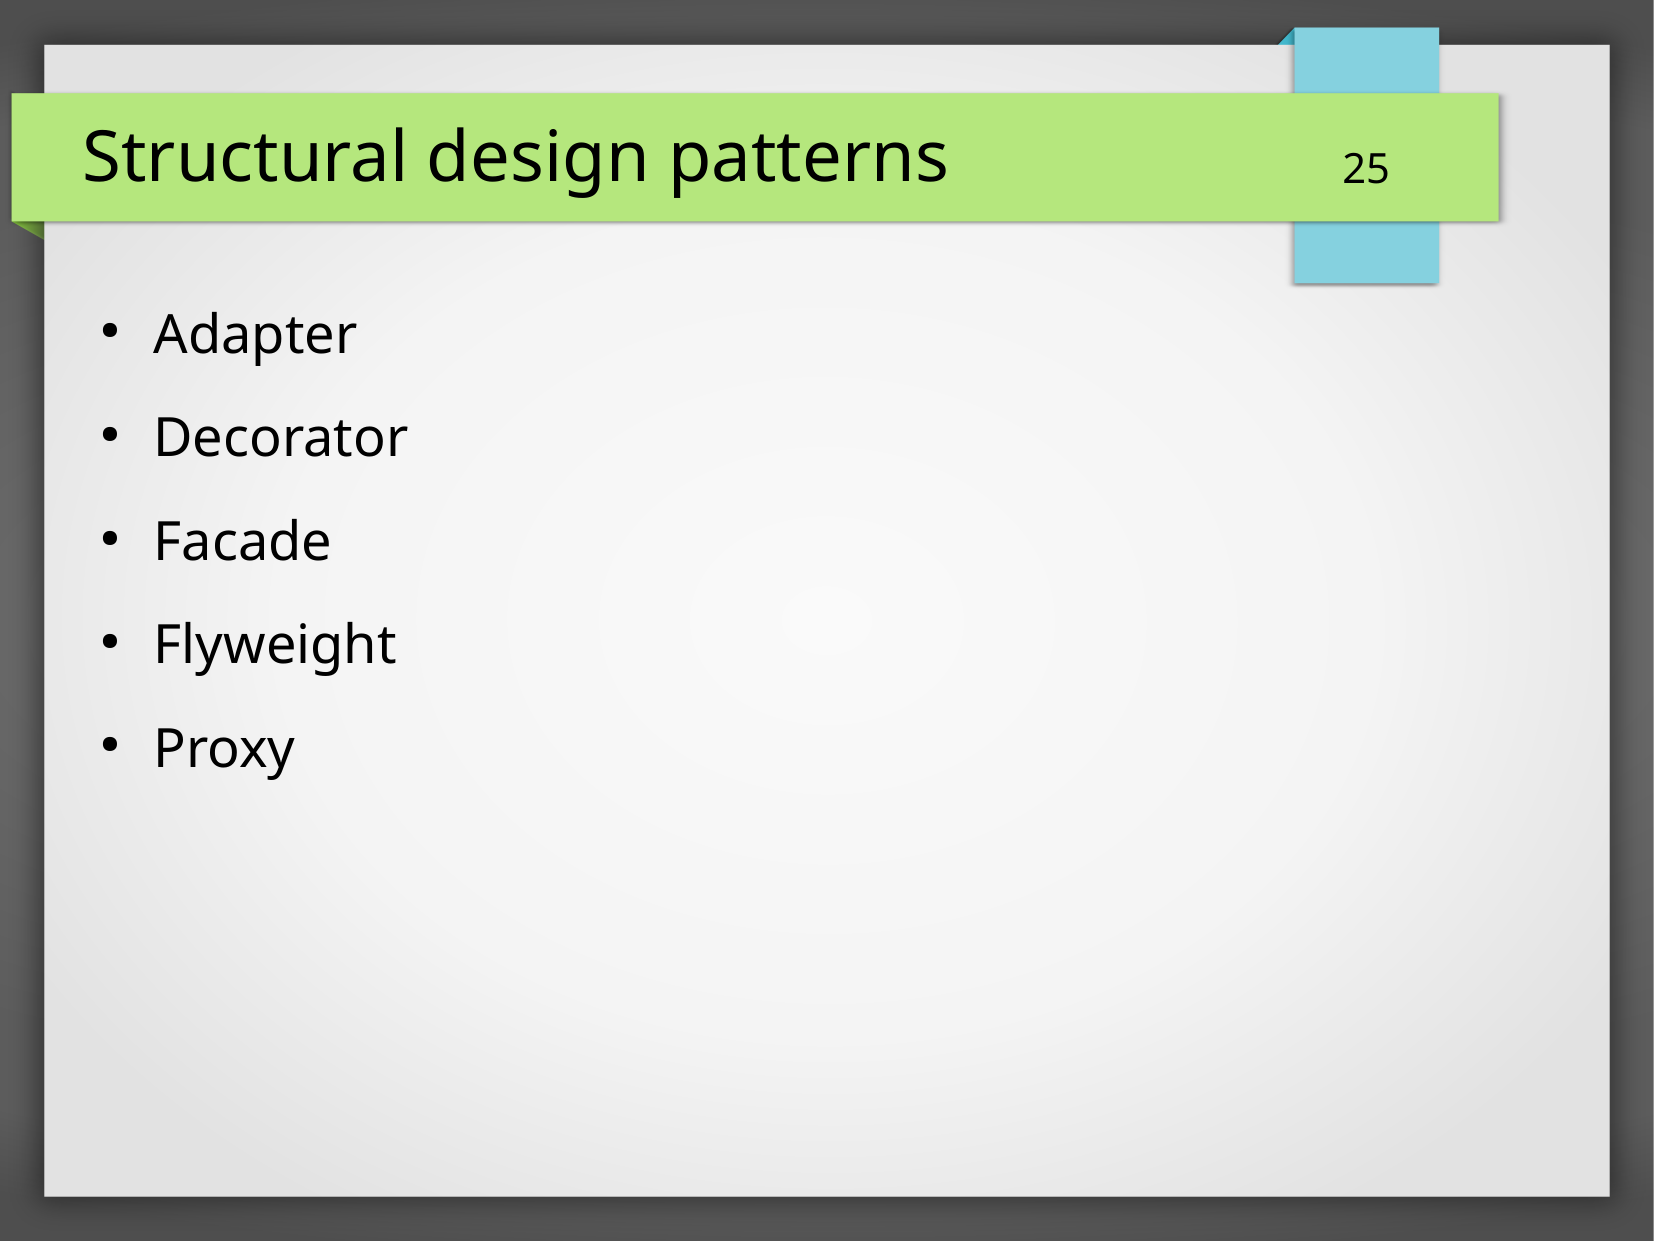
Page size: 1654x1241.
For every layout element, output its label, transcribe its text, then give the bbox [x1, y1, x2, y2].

picture [0, 0, 1654, 1241]
text_box <number> [1254, 131, 1479, 207]
list Adapter Decorator Facade Flyweight Proxy [82, 295, 1571, 1015]
title Structural design patterns [82, 94, 1264, 213]
